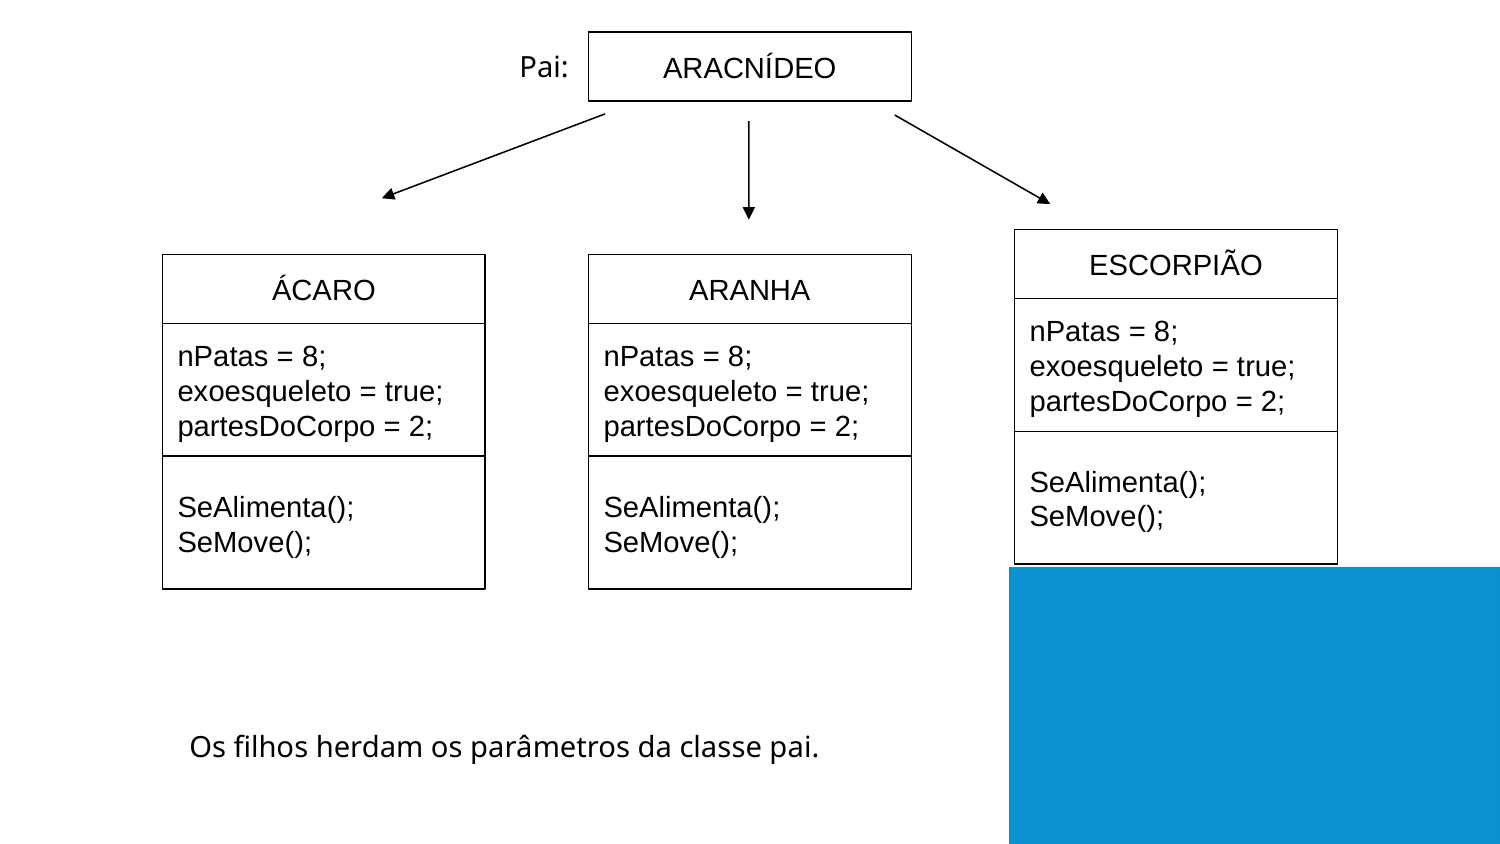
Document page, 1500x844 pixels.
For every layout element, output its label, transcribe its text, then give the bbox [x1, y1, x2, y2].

text_box nPatas = 8; exoesqueleto = true; partesDoCorpo = 2; [162, 323, 486, 456]
text_box nPatas = 8; exoesqueleto = true; partesDoCorpo = 2; [588, 323, 912, 456]
text_box ÁCARO [162, 254, 486, 323]
text_box Os filhos herdam os parâmetros da classe pai. [162, 713, 847, 779]
text_box ARACNÍDEO [588, 32, 912, 101]
text_box SeAlimenta(); SeMove(); [588, 456, 912, 590]
text_box SeAlimenta(); SeMove(); [162, 456, 486, 590]
text_box ESCORPIÃO [1014, 229, 1338, 298]
text_box ARANHA [588, 254, 912, 323]
text_box Pai: [504, 33, 589, 99]
text_box SeAlimenta(); SeMove(); [1014, 431, 1338, 565]
text_box nPatas = 8; exoesqueleto = true; partesDoCorpo = 2; [1014, 298, 1338, 431]
